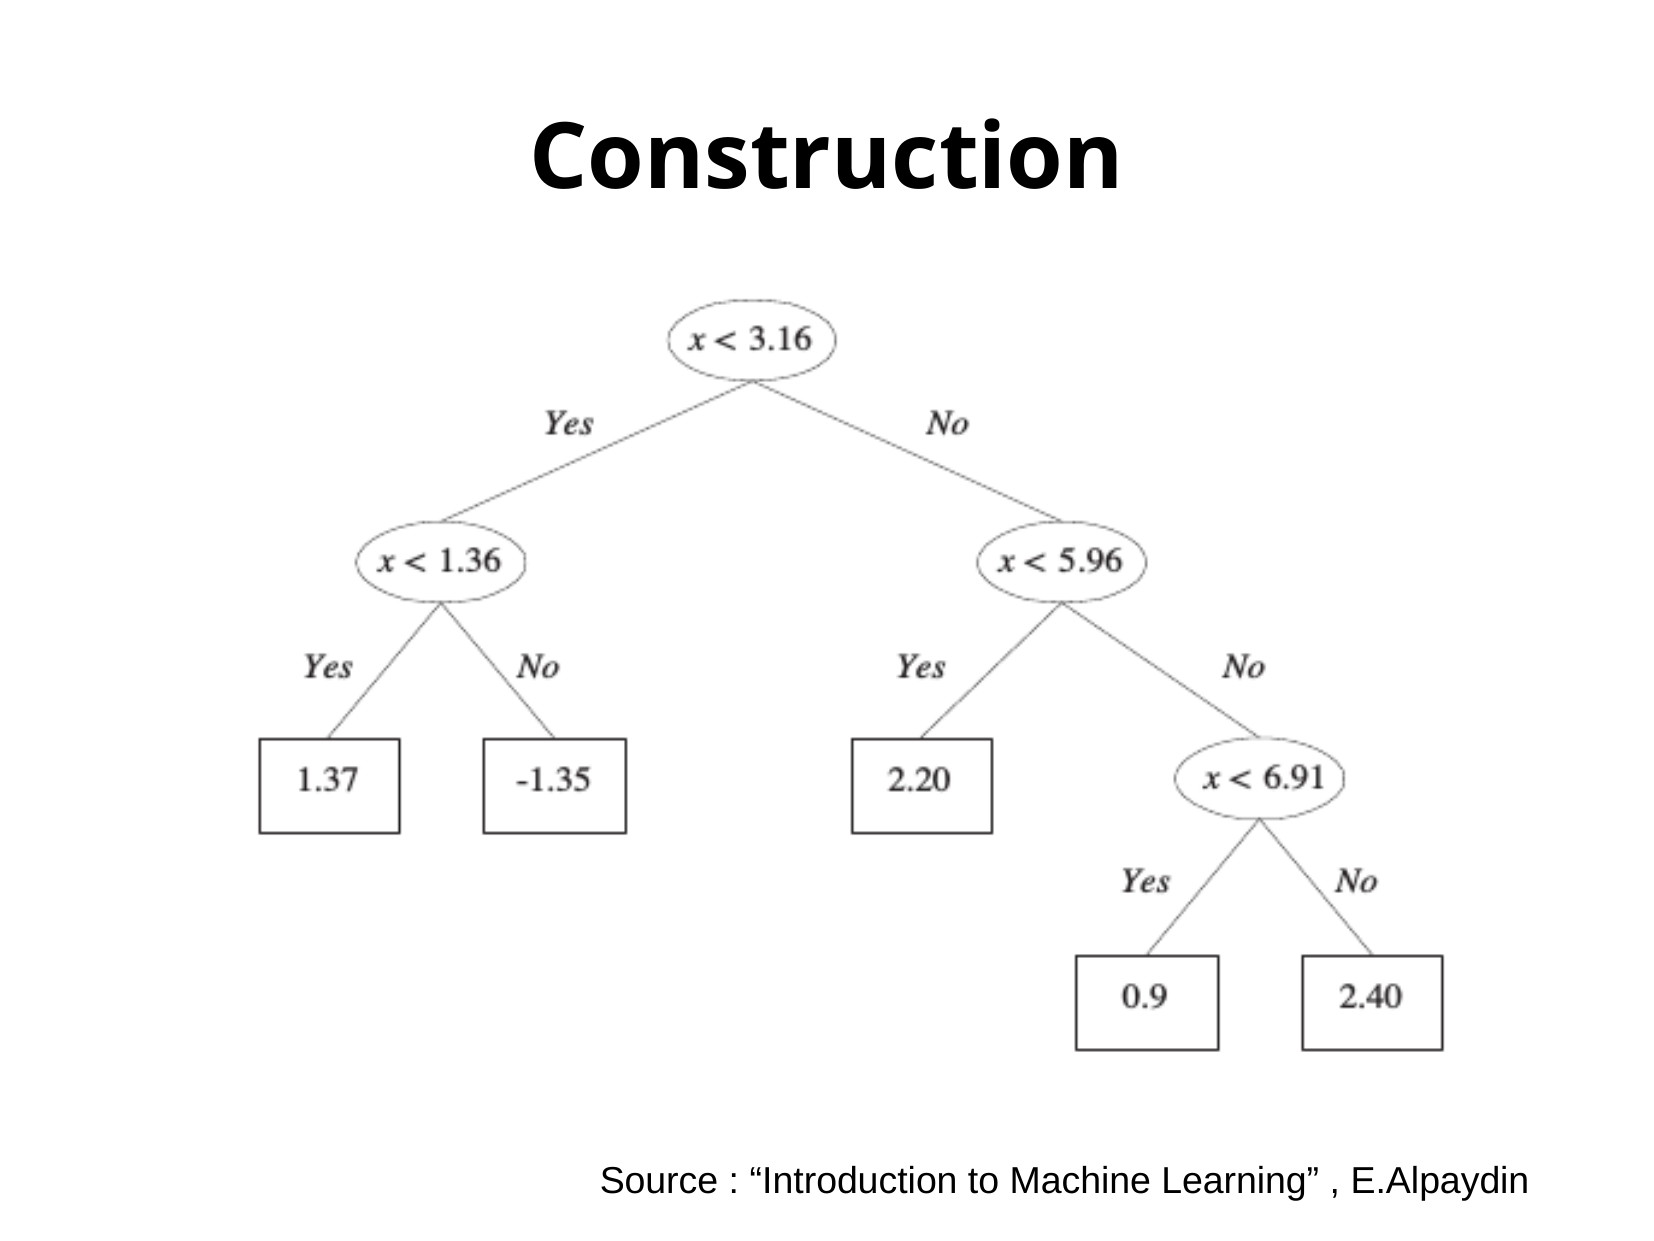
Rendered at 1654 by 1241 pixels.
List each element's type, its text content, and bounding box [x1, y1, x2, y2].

title Construction [82, 49, 1571, 257]
text_box Source : “Introduction to Machine Learning” , E.Alpaydin [585, 1152, 1636, 1241]
picture [175, 264, 1478, 1076]
